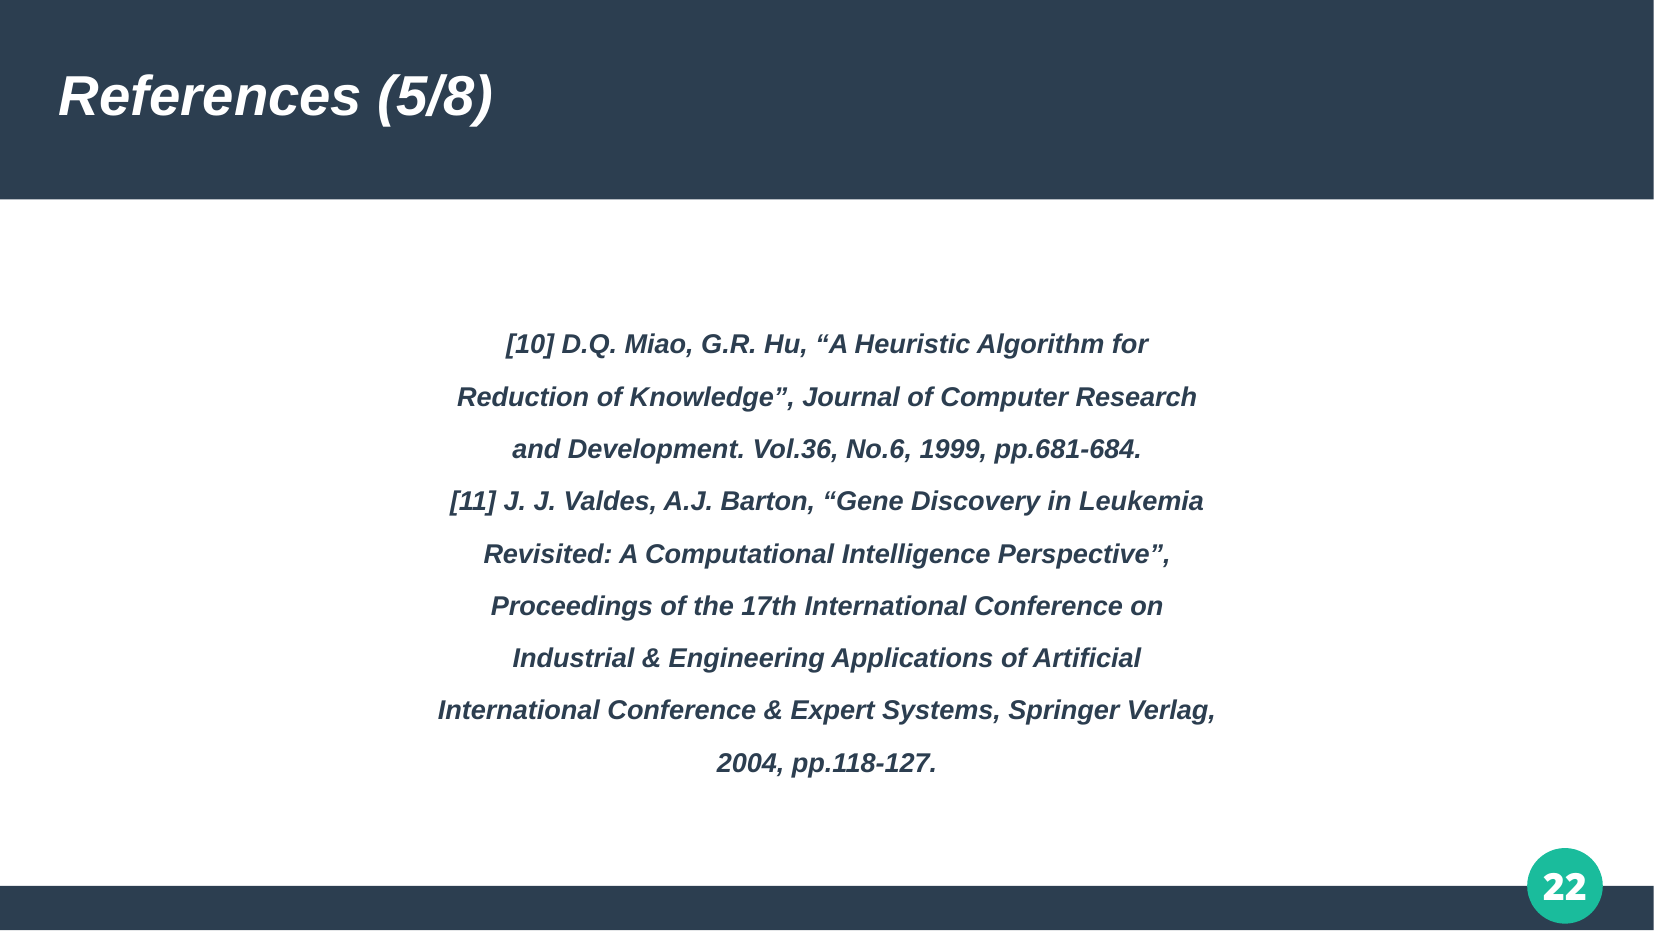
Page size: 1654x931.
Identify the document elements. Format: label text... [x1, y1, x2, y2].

list [10] D.Q. Miao, G.R. Hu, “A Heuristic Algorithm for Reduction of Knowledge”, Journal of Computer Research and Development. Vol.36, No.6, 1999, pp.681-684. [11] J. J. Valdes, A.J. Barton, “Gene Discovery in Leukemia Revisited: A Computational Intelligence Perspective”, Proceedings of the 17th International Conference on Industrial & Engineering Applications of Artificial International Conference & Expert Systems, Springer Verlag, 2004, pp.118-127. [59, 243, 1595, 864]
title References (5/8) [59, 37, 1595, 156]
